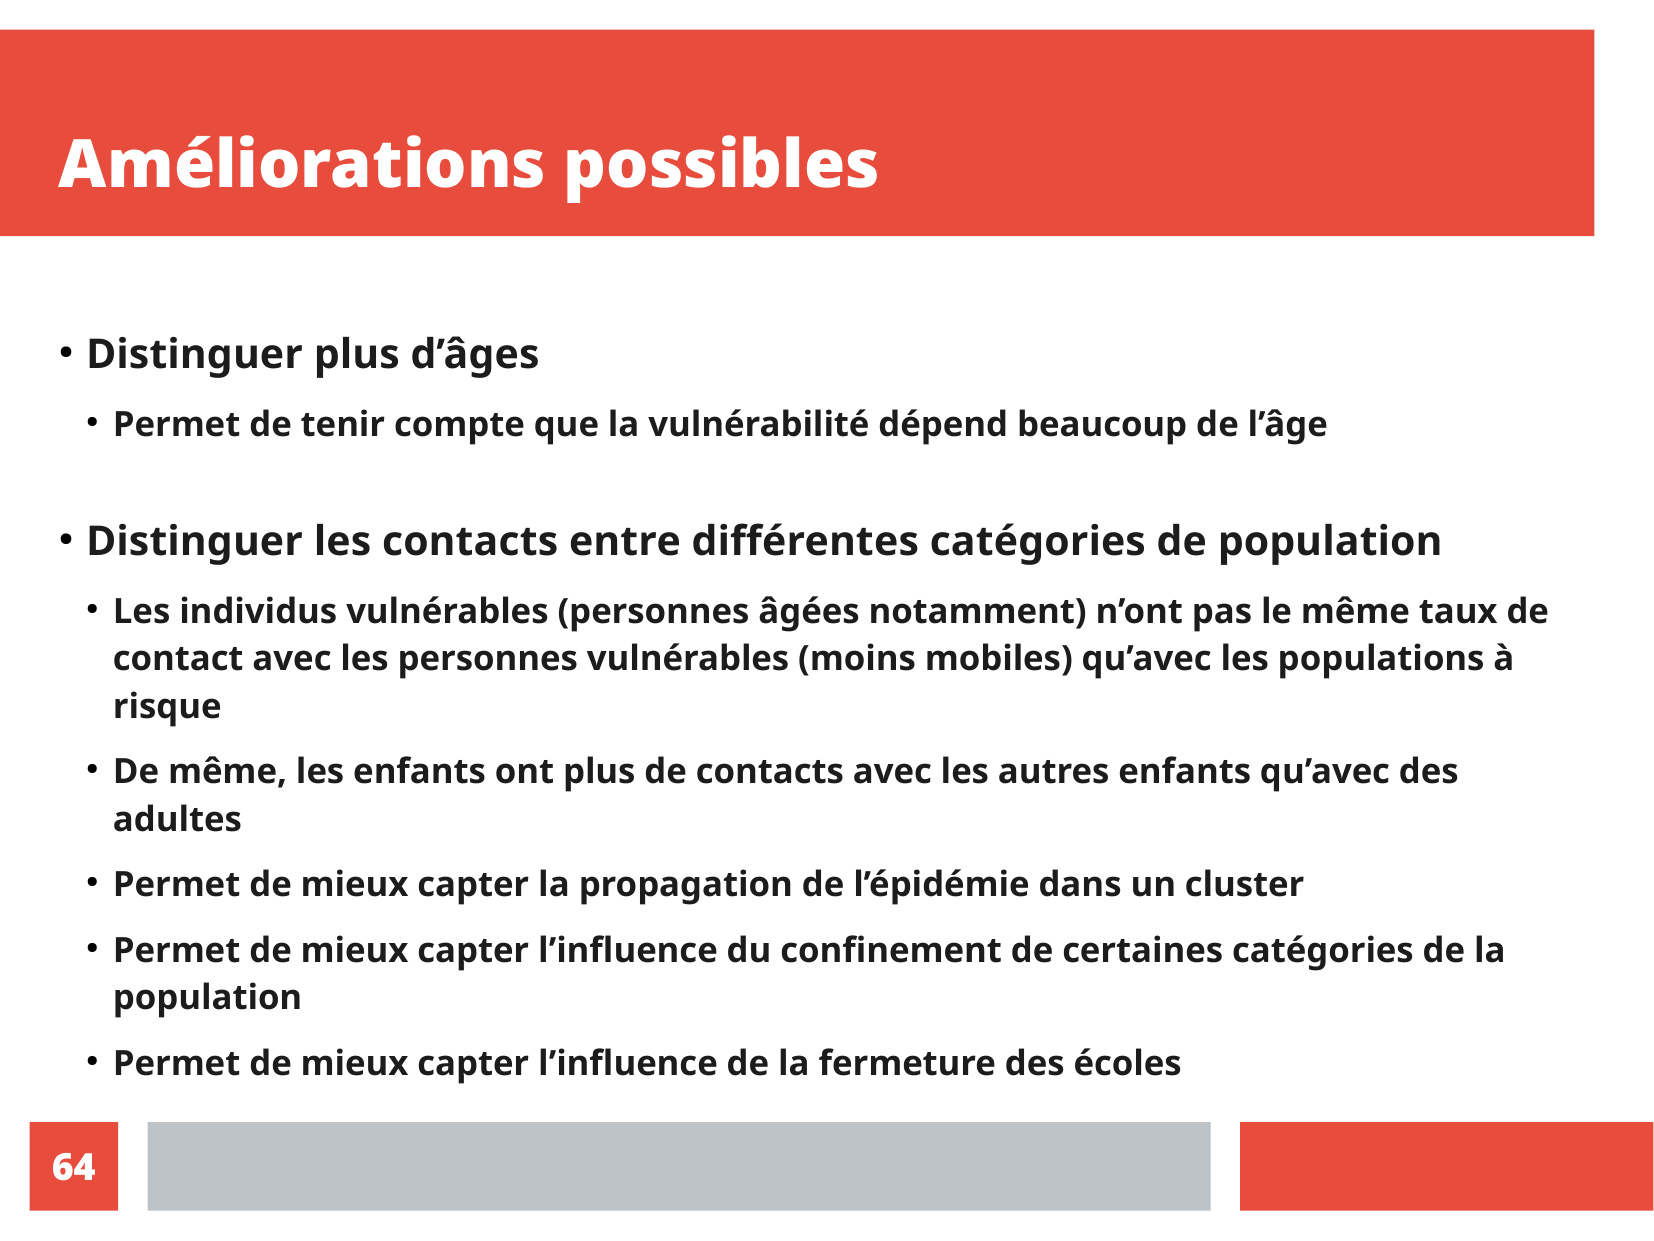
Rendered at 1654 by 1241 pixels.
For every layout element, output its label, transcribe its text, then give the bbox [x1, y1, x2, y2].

list Distinguer plus d’âges Permet de tenir compte que la vulnérabilité dépend beaucoup de l’âge Distinguer les contacts entre différentes catégories de population Les individus vulnérables (personnes âgées notamment) n’ont pas le même taux de contact avec les personnes vulnérables (moins mobiles) qu’avec les populations à risque De même, les enfants ont plus de contacts avec les autres enfants qu’avec des adultes Permet de mieux capter la propagation de l’épidémie dans un cluster Permet de mieux capter l’influence du confinement de certaines catégories de la population Permet de mieux capter l’influence de la fermeture des écoles [59, 324, 1565, 1093]
title Améliorations possibles [59, 59, 1595, 207]
